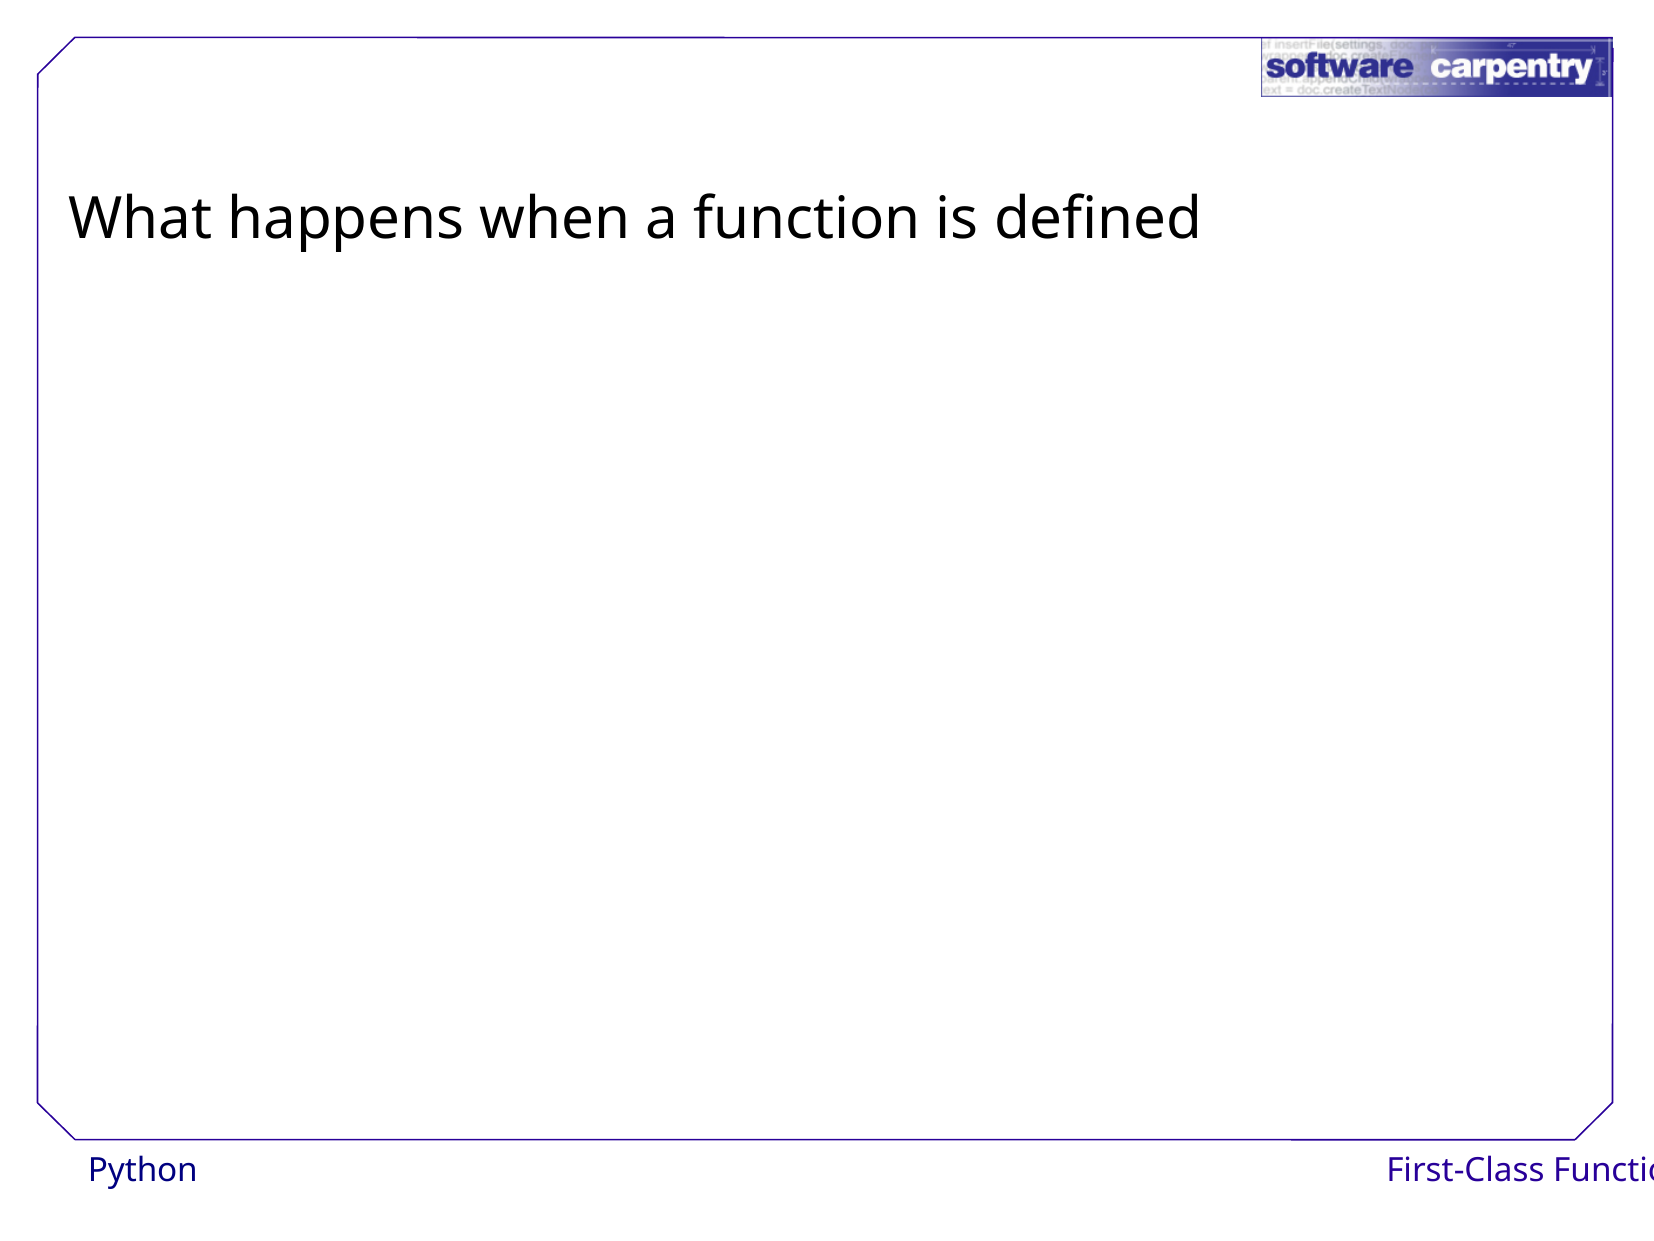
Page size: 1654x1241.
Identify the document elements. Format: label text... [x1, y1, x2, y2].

picture [1261, 39, 1613, 97]
text_box What happens when a function is defined [53, 138, 1367, 259]
